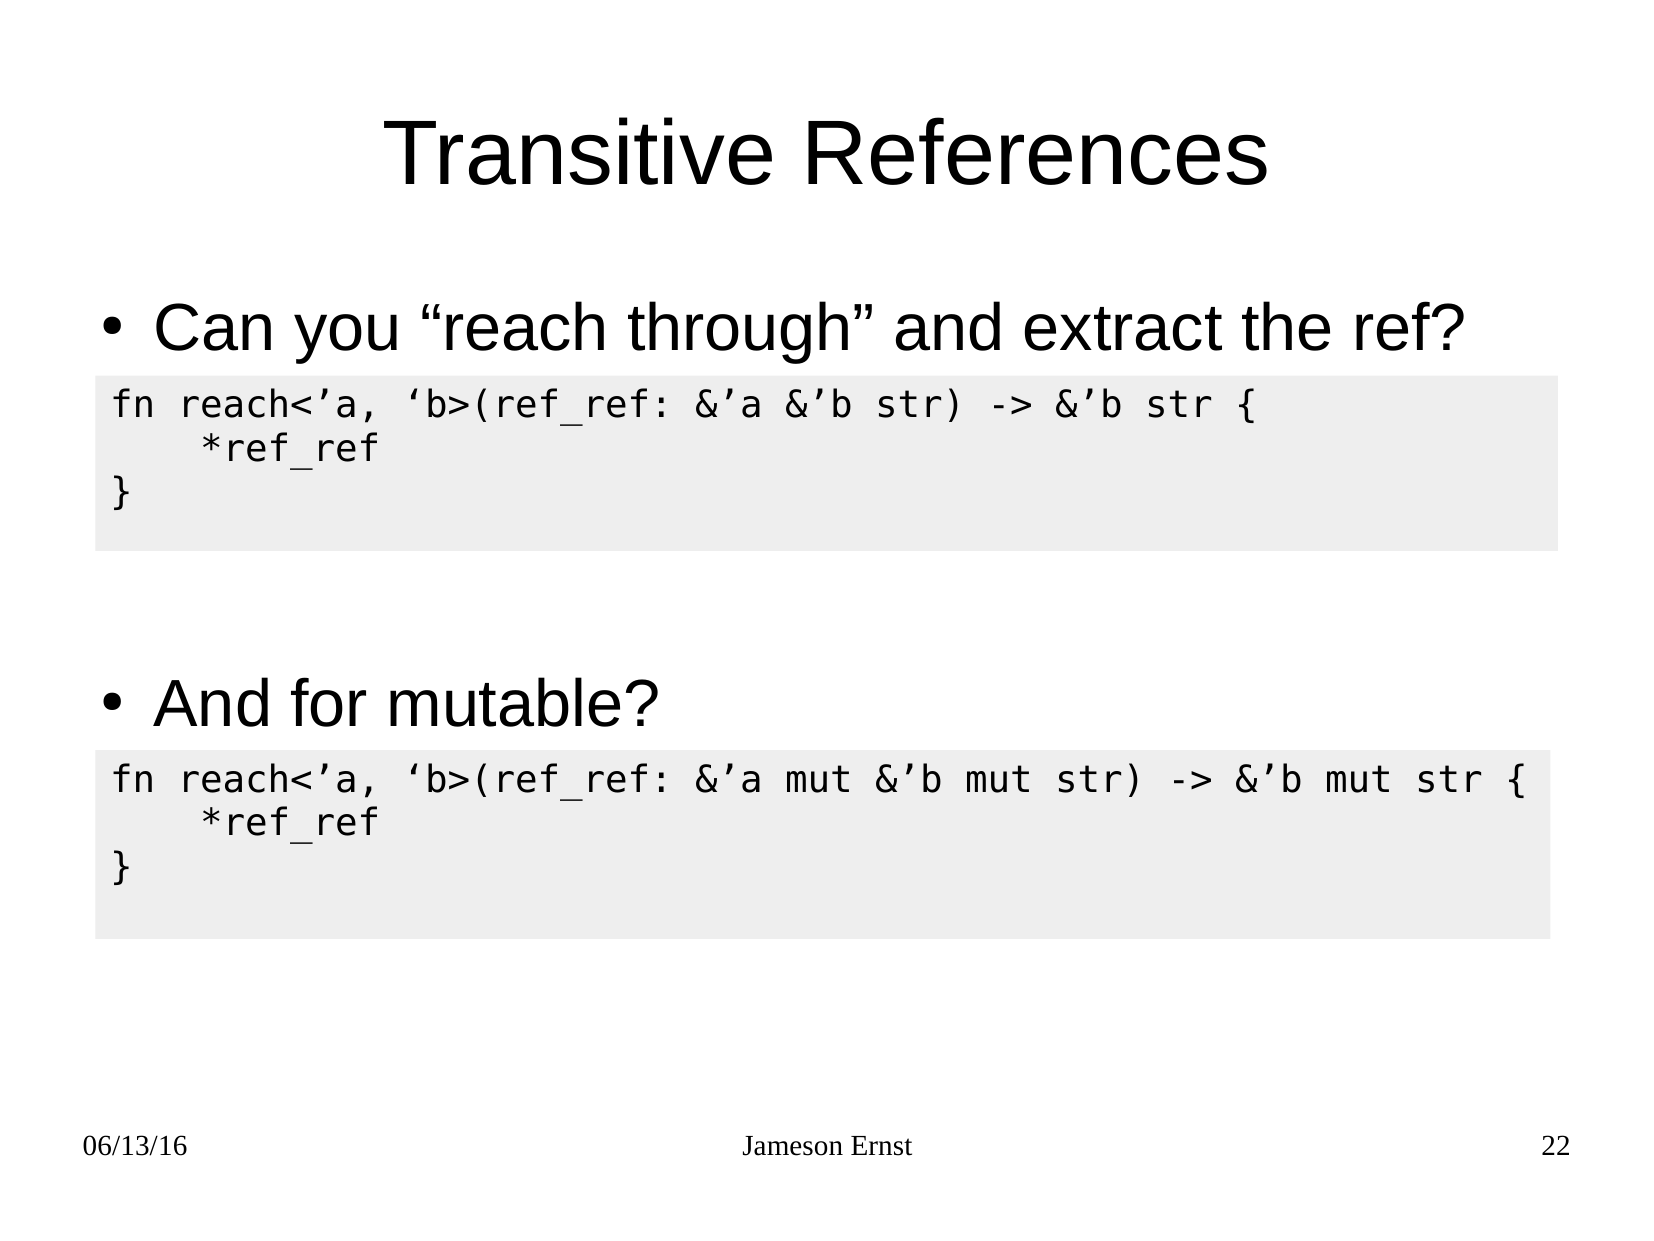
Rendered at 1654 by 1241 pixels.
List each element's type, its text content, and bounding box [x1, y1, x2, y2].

list Can you “reach through” and extract the ref? [82, 290, 1571, 634]
text_box fn reach<’a, ‘b>(ref_ref: &’a mut &’b mut str) -> &’b mut str { *ref_ref } [95, 750, 1551, 939]
list And for mutable? [82, 665, 1571, 1009]
title Transitive References [82, 49, 1571, 257]
text_box fn reach<’a, ‘b>(ref_ref: &’a &’b str) -> &’b str { *ref_ref } [95, 375, 1558, 551]
